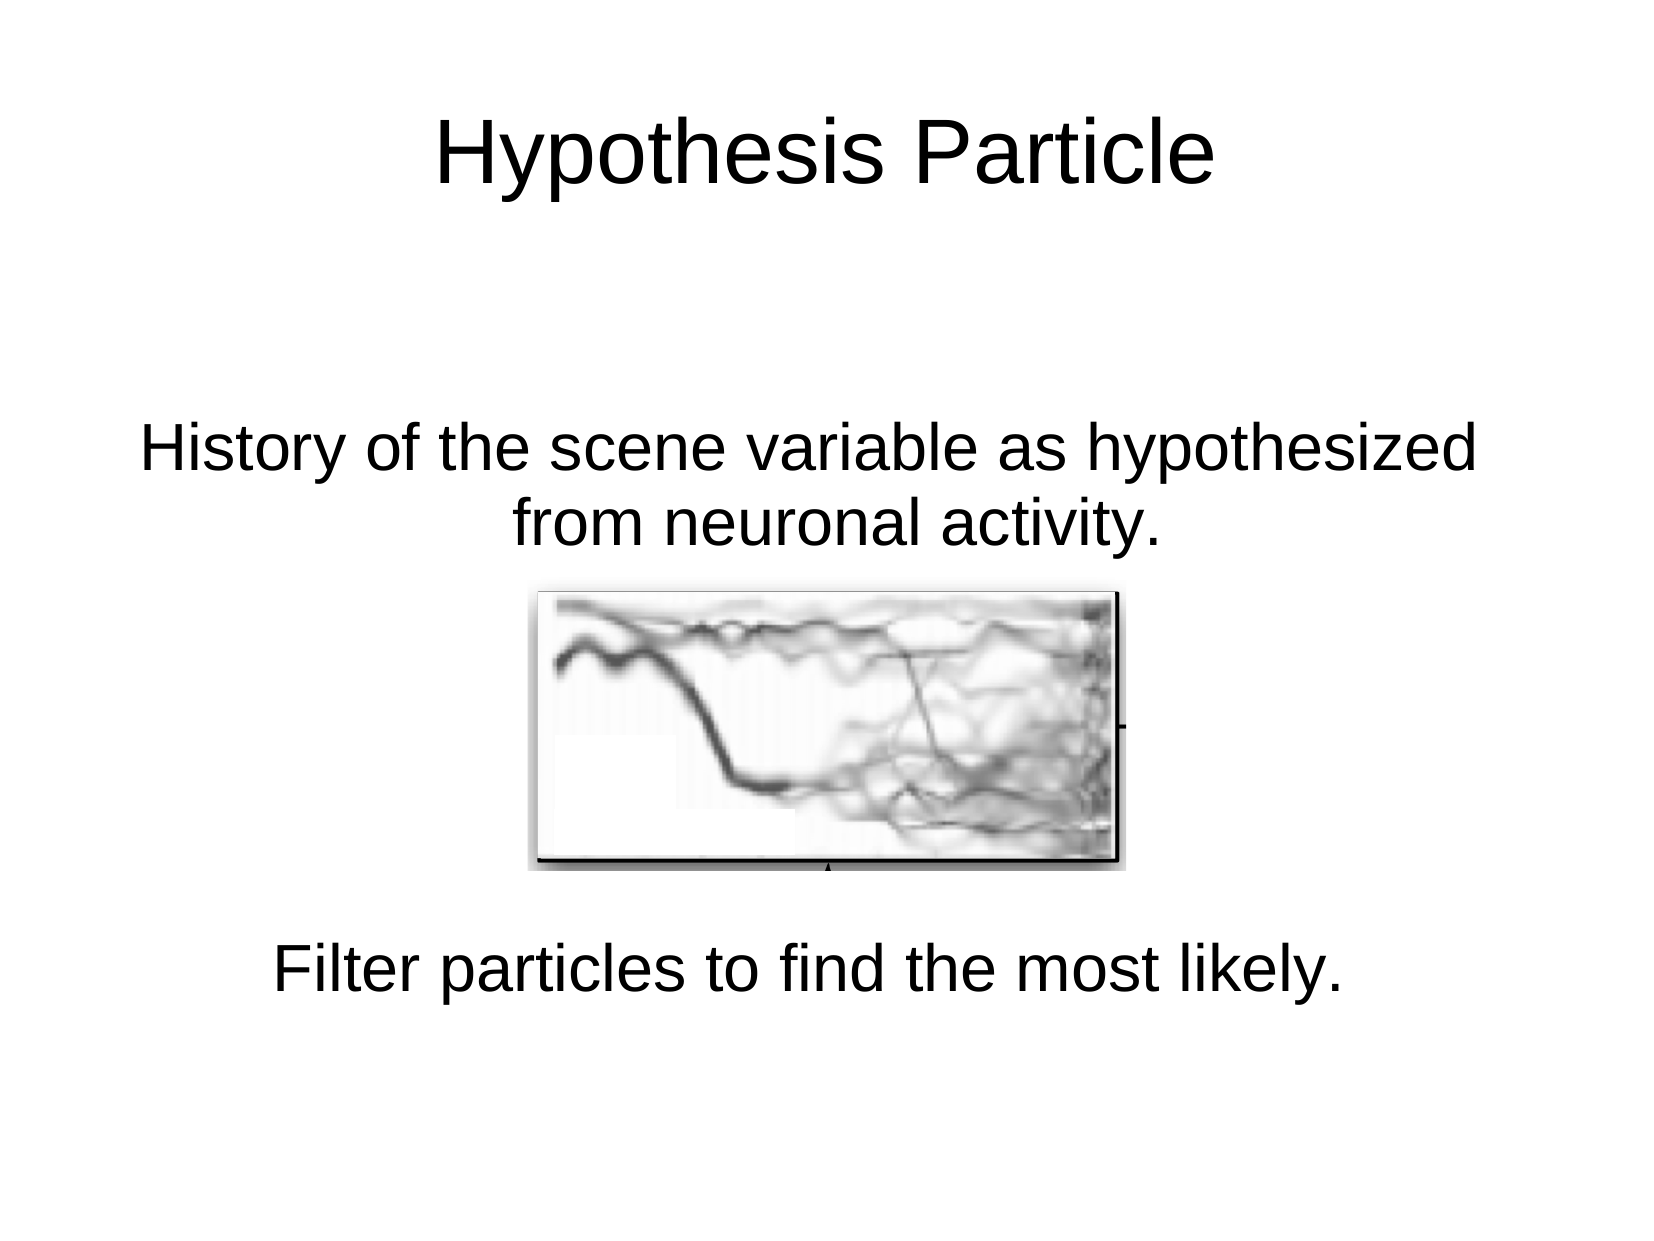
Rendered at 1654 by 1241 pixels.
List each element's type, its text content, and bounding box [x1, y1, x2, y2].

title Hypothesis Particle [82, 49, 1571, 257]
subtitle History of the scene variable as hypothesized from neuronal activity. Filter particles to find the most likely. [82, 349, 1538, 1069]
text_box [554, 735, 795, 855]
picture [527, 577, 1127, 871]
